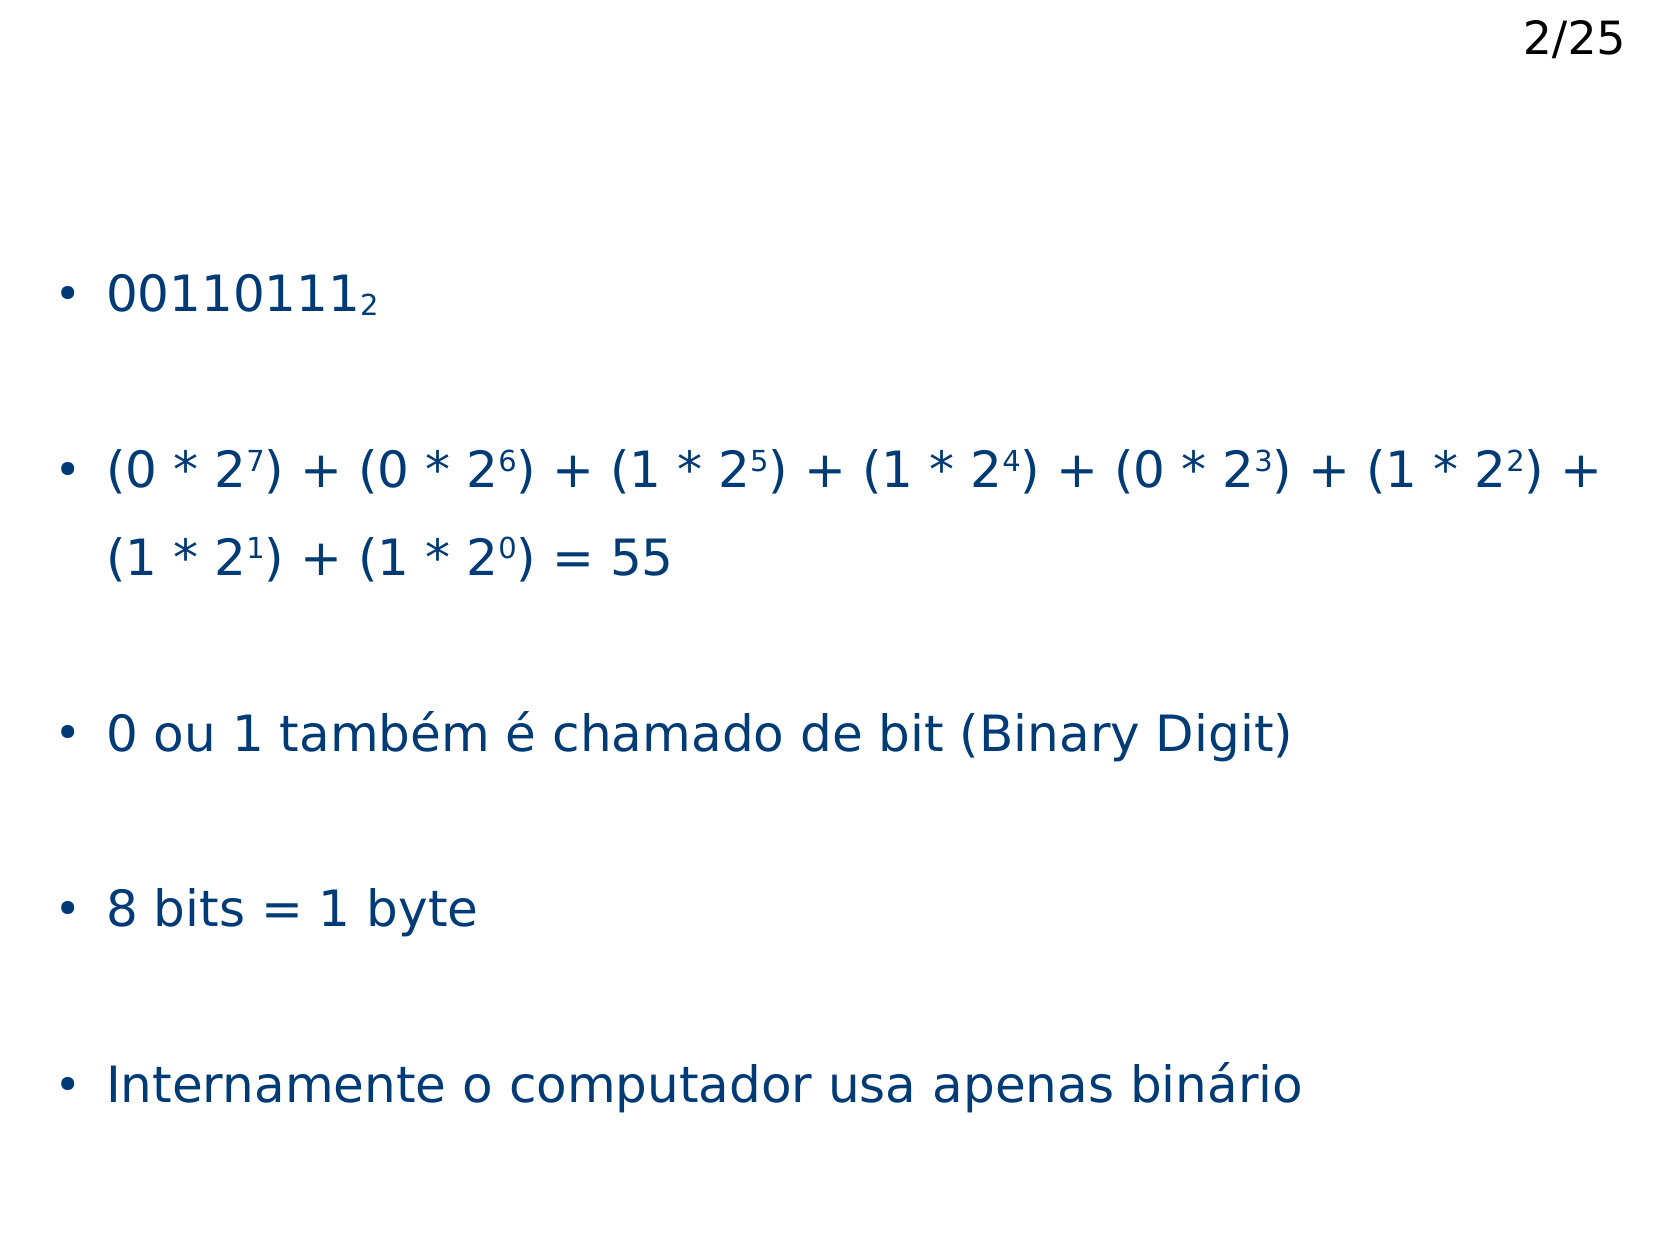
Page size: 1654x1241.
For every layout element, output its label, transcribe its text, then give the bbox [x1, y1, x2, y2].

list 001101112 (0 * 27) + (0 * 26) + (1 * 25) + (1 * 24) + (0 * 23) + (1 * 22) + (1 * 21) + (1 * 20) = 55 0 ou 1 também é chamado de bit (Binary Digit) 8 bits = 1 byte Internamente o computador usa apenas binário [59, 236, 1625, 1211]
